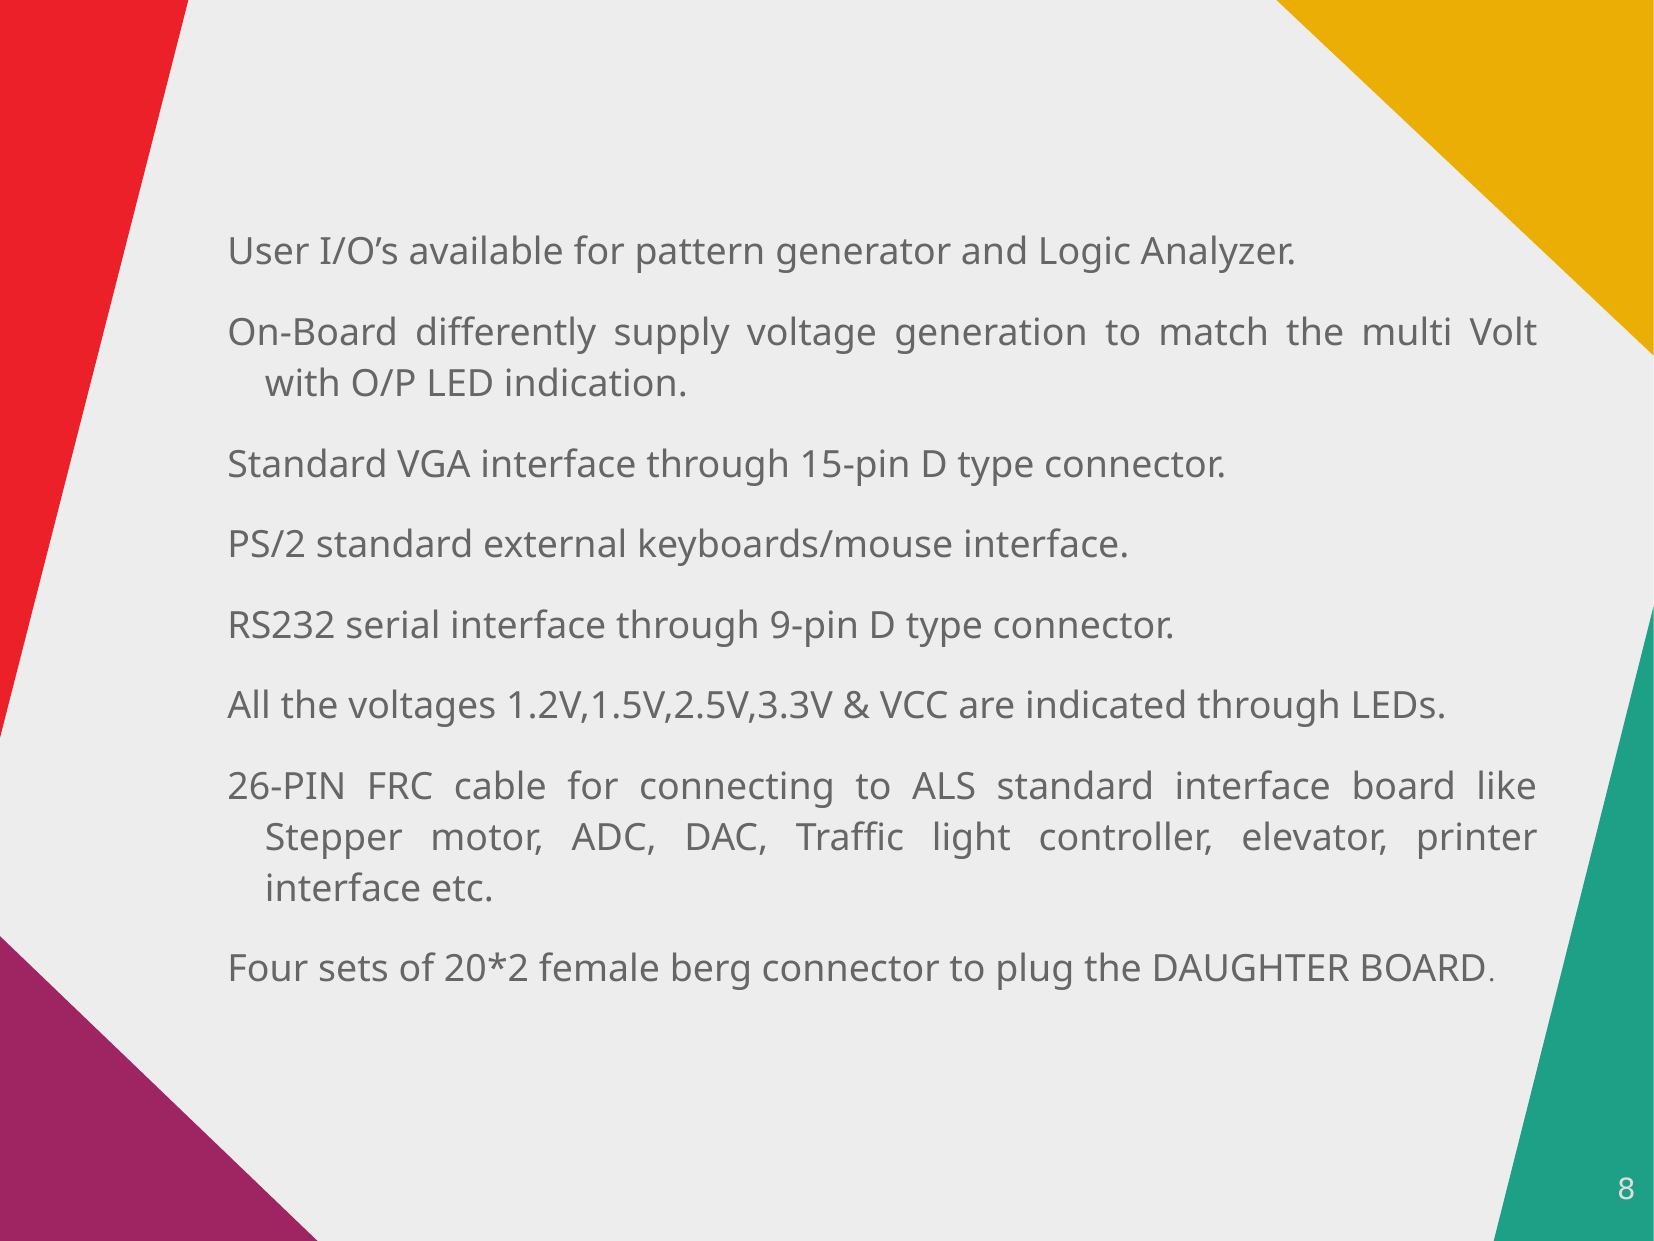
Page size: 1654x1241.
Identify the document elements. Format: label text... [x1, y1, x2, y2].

list User I/O’s available for pattern generator and Logic Analyzer. On-Board differently supply voltage generation to match the multi Volt with O/P LED indication. Standard VGA interface through 15-pin D type connector. PS/2 standard external keyboards/mouse interface. RS232 serial interface through 9-pin D type connector. All the voltages 1.2V,1.5V,2.5V,3.3V & VCC are indicated through LEDs. 26-PIN FRC cable for connecting to ALS standard interface board like Stepper motor, ADC, DAC, Traffic light controller, elevator, printer interface etc. Four sets of 20*2 female berg connector to plug the DAUGHTER BOARD. [114, 225, 1539, 1033]
